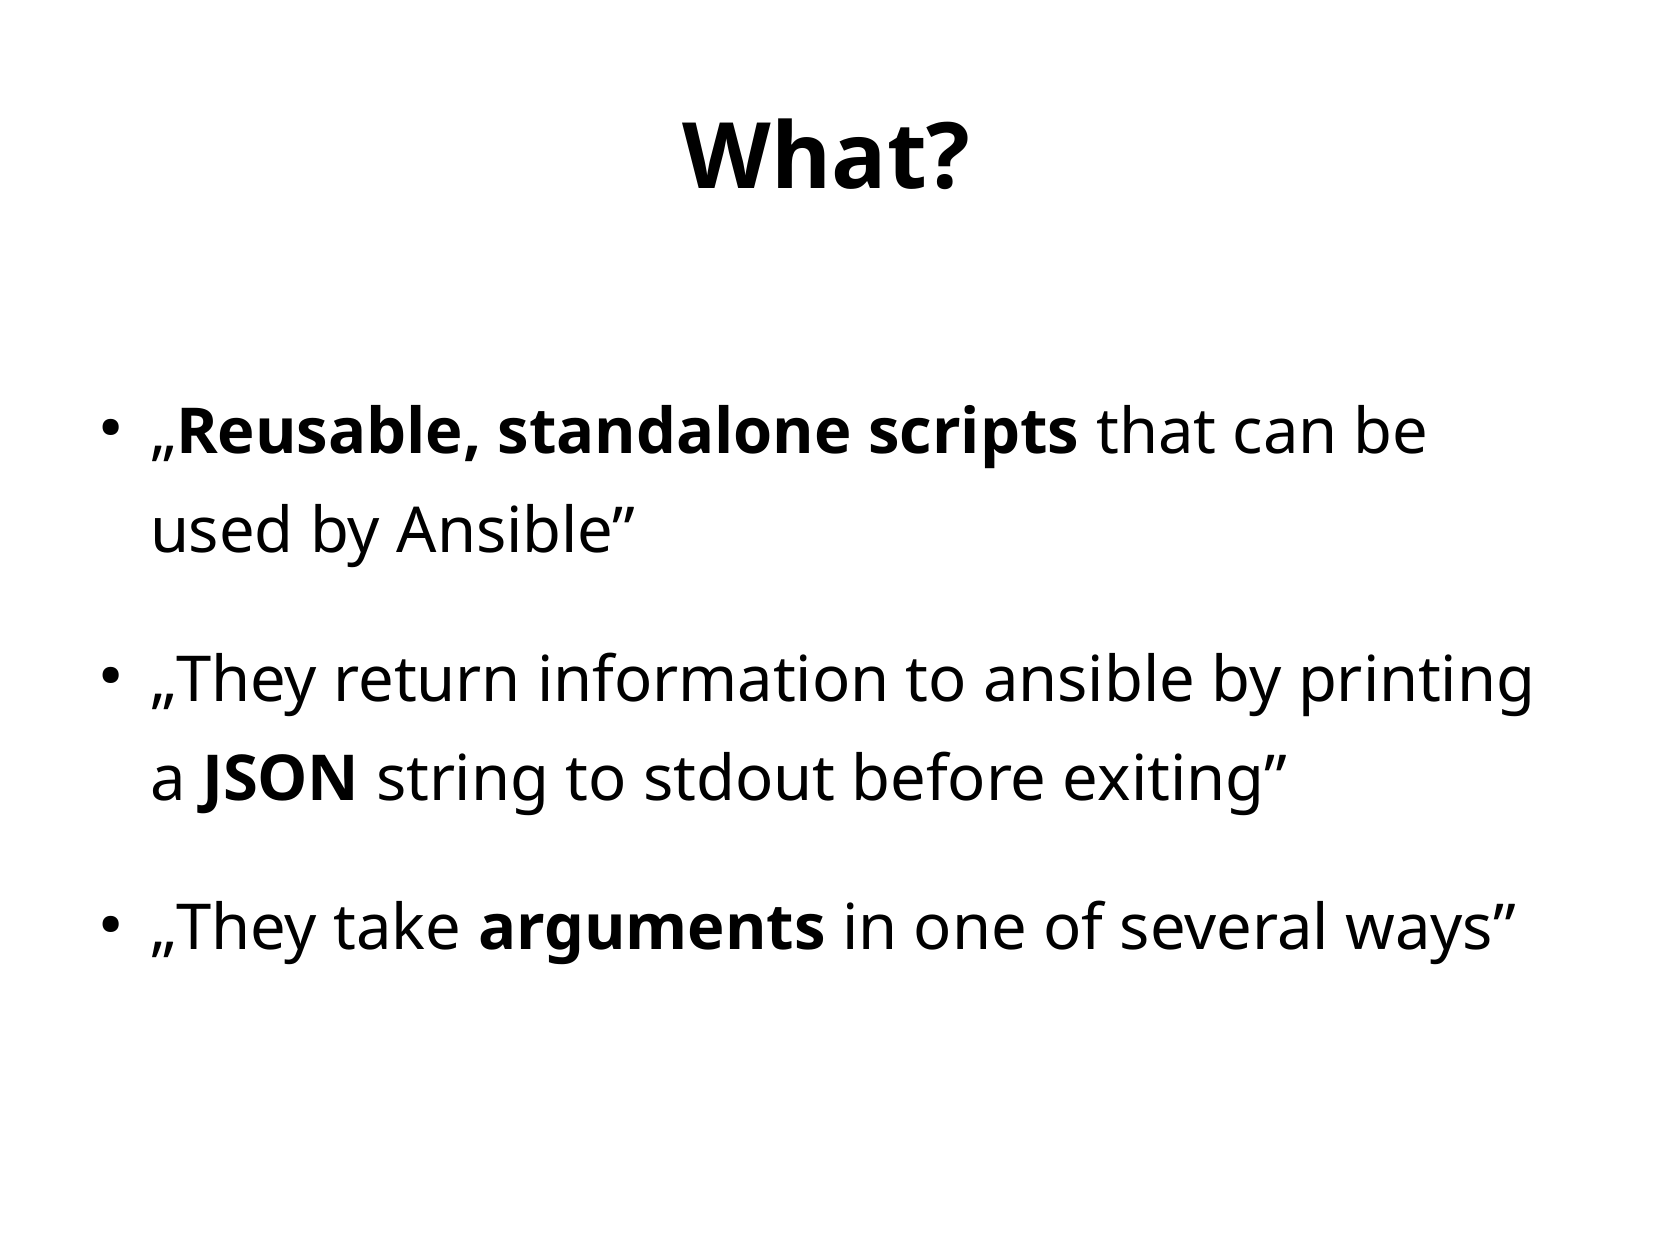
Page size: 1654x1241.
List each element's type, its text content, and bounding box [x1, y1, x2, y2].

title What? [82, 49, 1571, 257]
list „Reusable, standalone scripts that can be used by Ansible” „They return information to ansible by printing a JSON string to stdout before exiting” „They take arguments in one of several ways” [82, 290, 1571, 1052]
